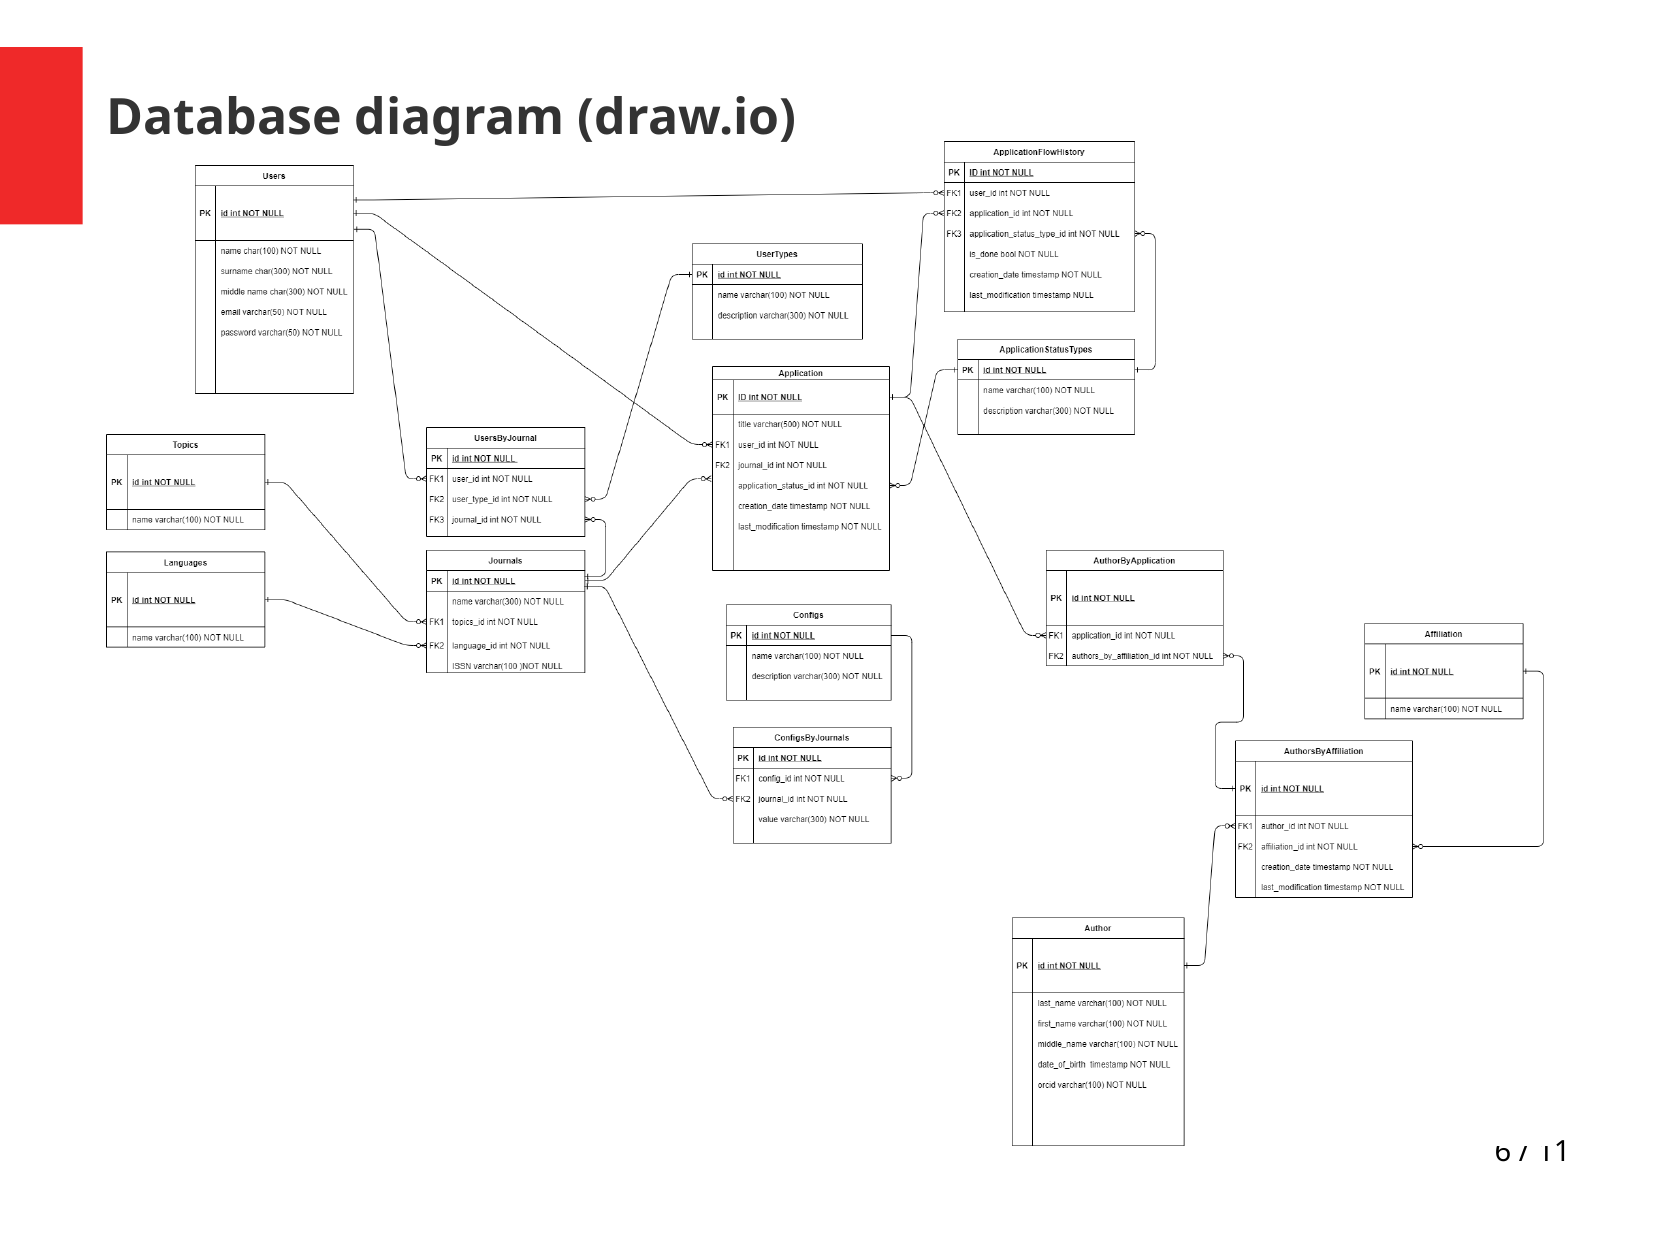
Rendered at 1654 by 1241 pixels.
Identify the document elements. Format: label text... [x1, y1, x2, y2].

picture [106, 242, 1550, 1146]
title Database diagram (draw.io) [106, 0, 1560, 242]
